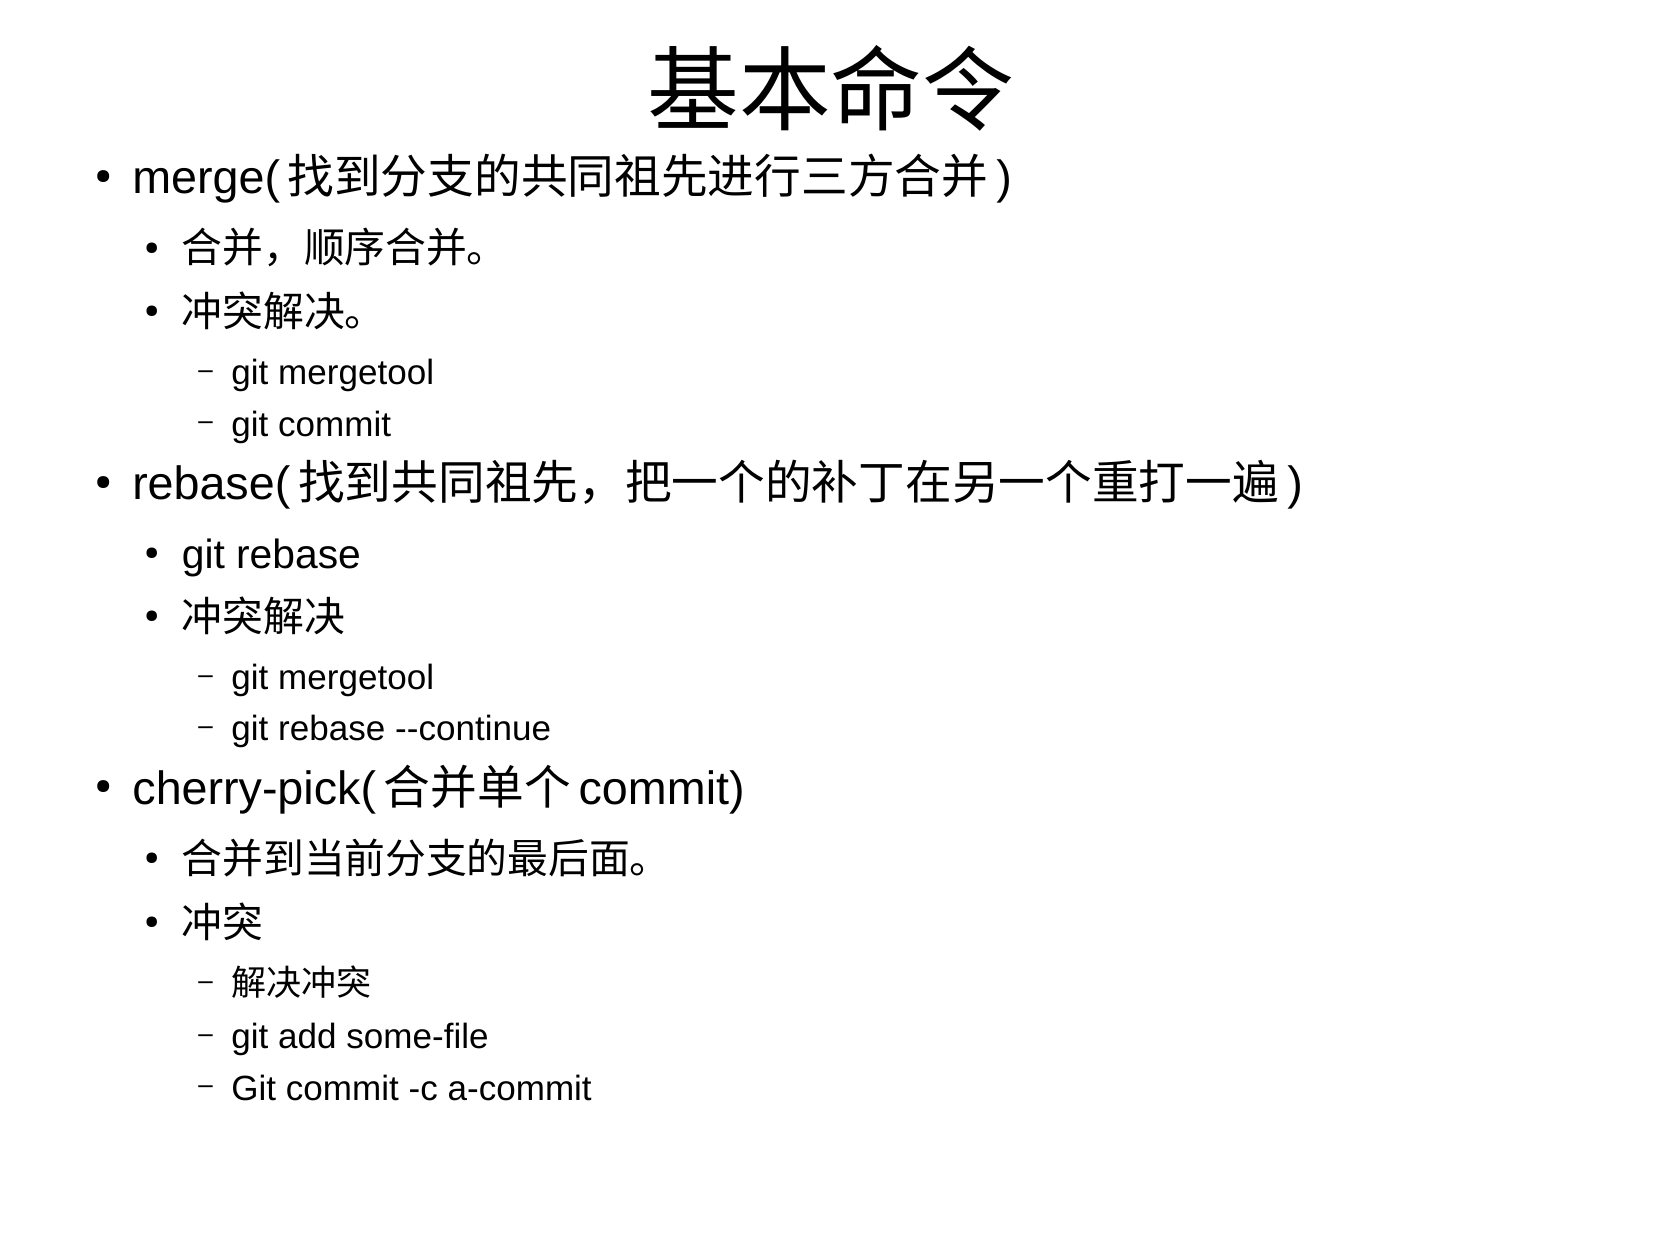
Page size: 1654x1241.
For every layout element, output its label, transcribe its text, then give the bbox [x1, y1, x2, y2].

title 基本命令 [86, 0, 1576, 188]
list merge(找到分支的共同祖先进行三方合并) 合并，顺序合并。 冲突解决。 git mergetool git commit rebase(找到共同祖先，把一个的补丁在另一个重打一遍) git rebase 冲突解决 git mergetool git rebase --continue cherry-pick(合并单个commit) 合并到当前分支的最后面。 冲突 解决冲突 git add some-file Git commit -c a-commit [82, 150, 1571, 1109]
